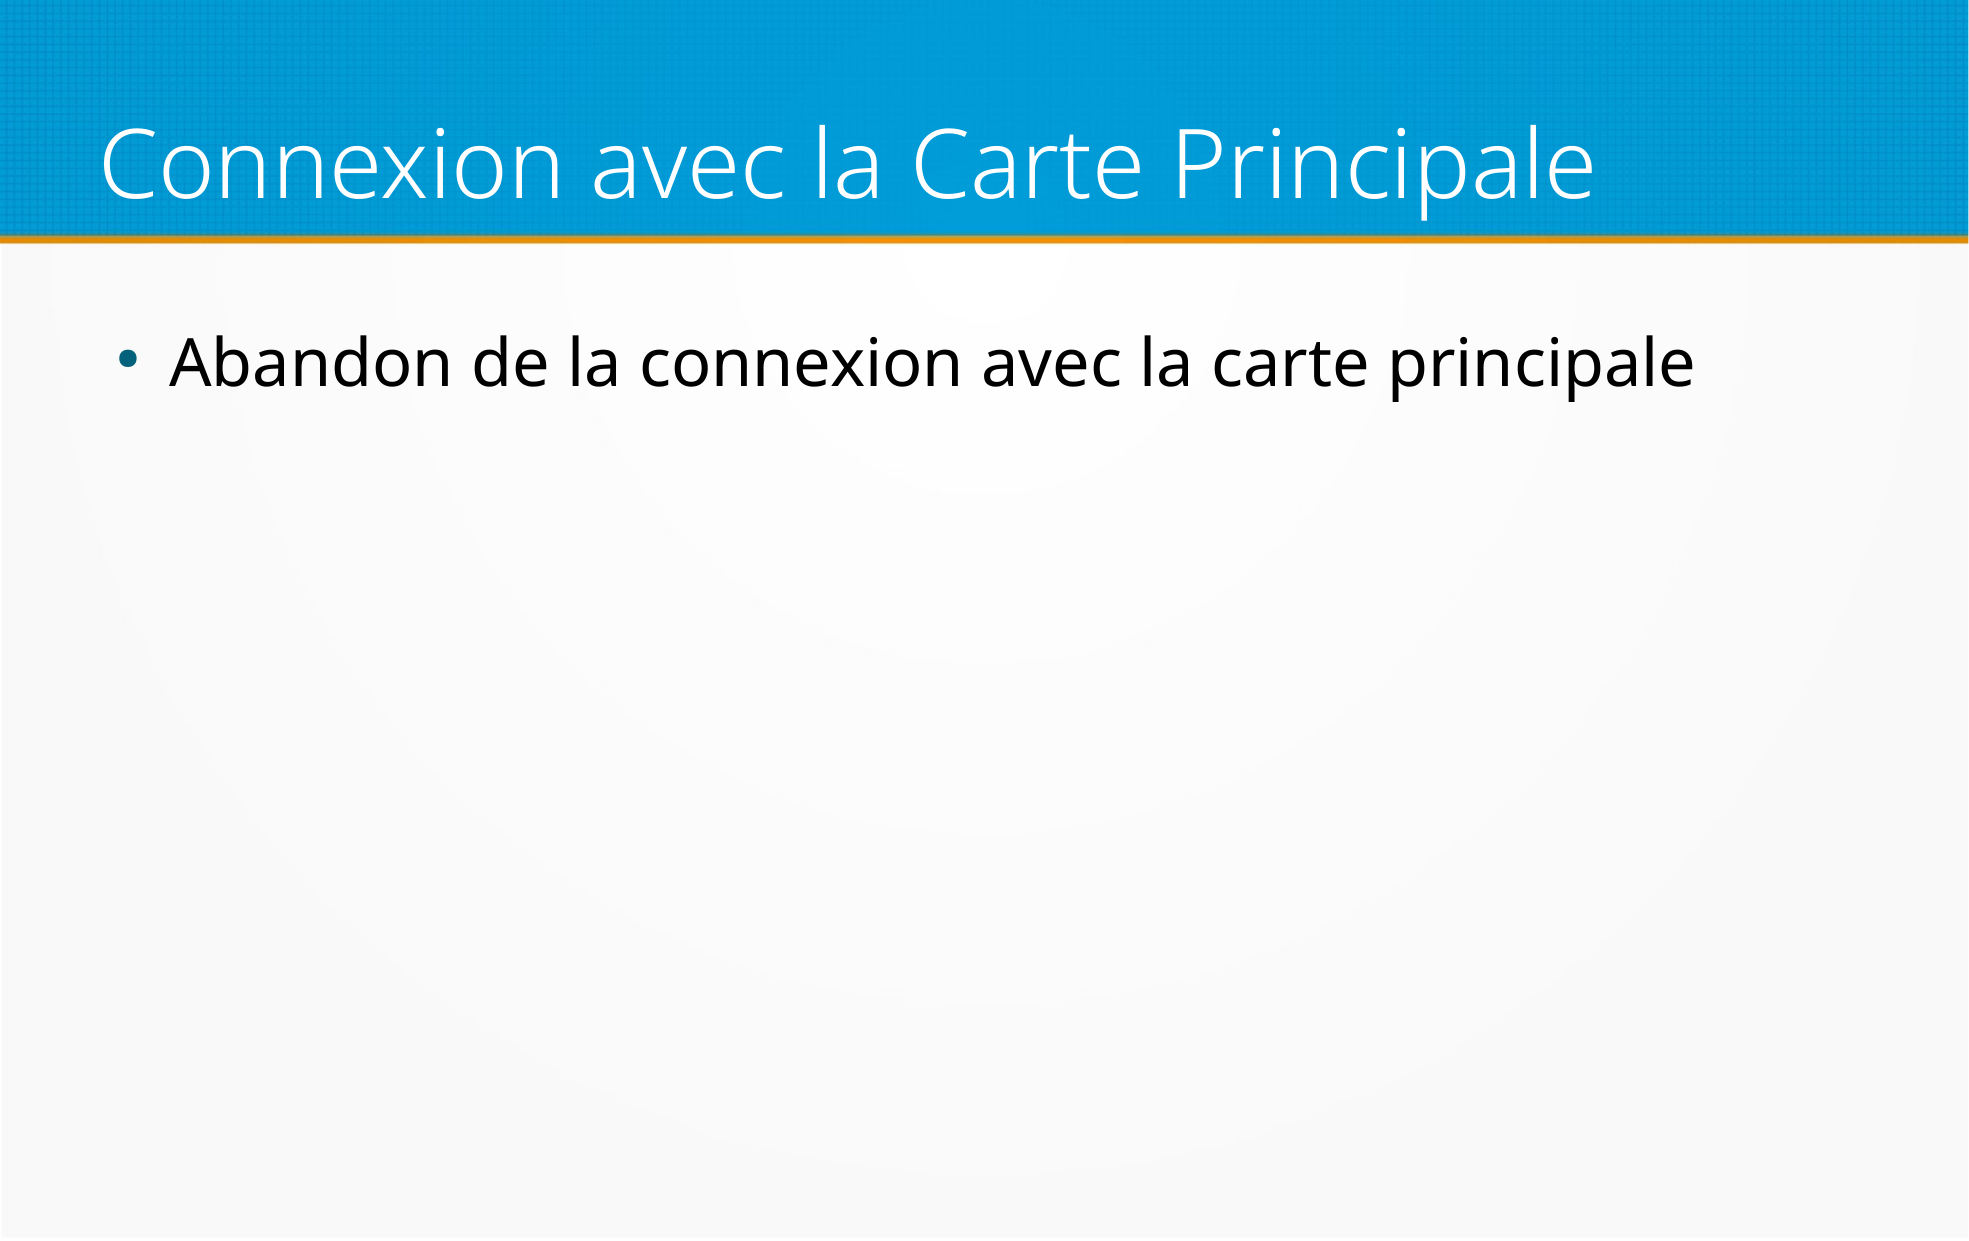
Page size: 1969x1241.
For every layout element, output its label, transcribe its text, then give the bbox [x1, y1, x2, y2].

list Abandon de la connexion avec la carte principale [98, 315, 1861, 1081]
picture [0, 233, 1969, 1241]
title Connexion avec la Carte Principale [98, 19, 1870, 227]
